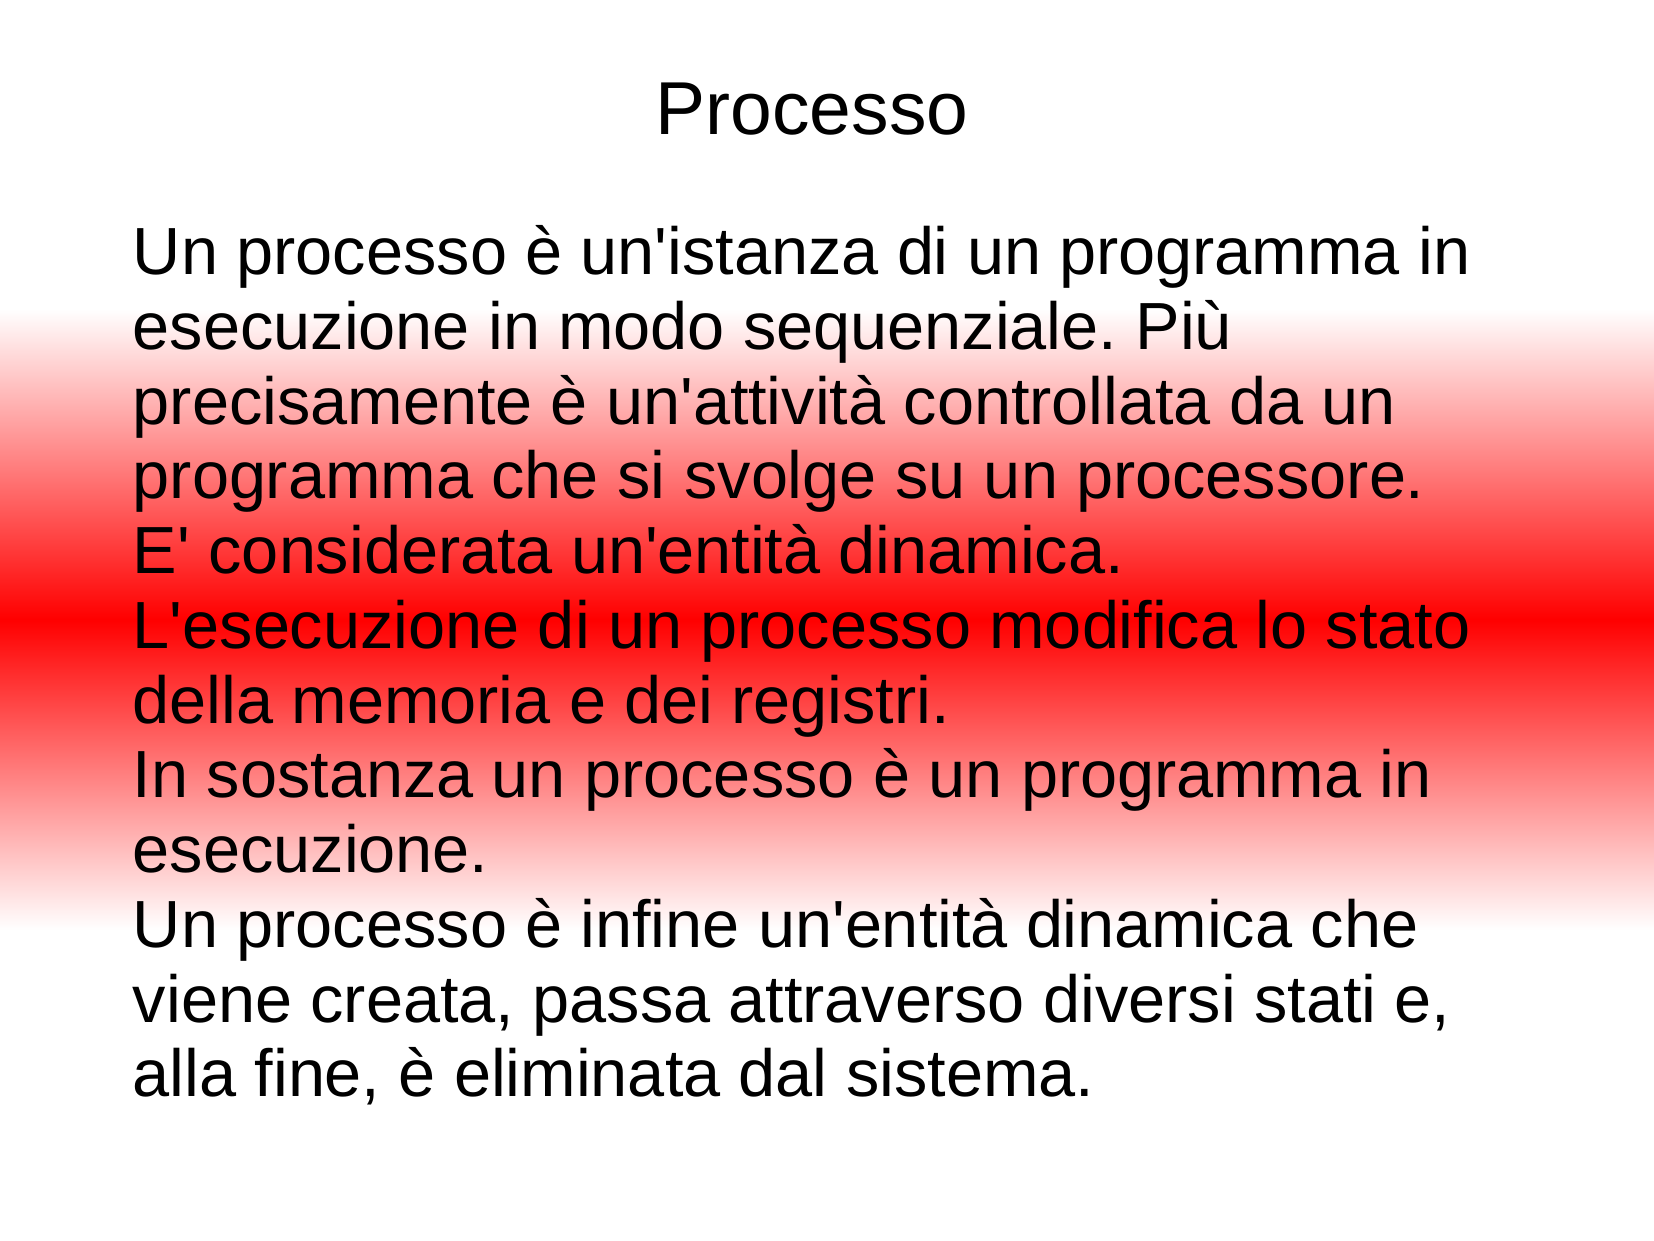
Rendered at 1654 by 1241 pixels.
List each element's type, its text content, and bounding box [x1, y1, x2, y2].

text_box Un processo è un'istanza di un programma in esecuzione in modo sequenziale. Più precisamente è un'attività controllata da un programma che si svolge su un processore. E' considerata un'entità dinamica. L'esecuzione di un processo modifica lo stato della memoria e dei registri. In sostanza un processo è un programma in esecuzione. Un processo è infine un'entità dinamica che viene creata, passa attraverso diversi stati e, alla fine, è eliminata dal sistema. [118, 206, 1506, 1161]
text_box Processo [383, 59, 1241, 158]
